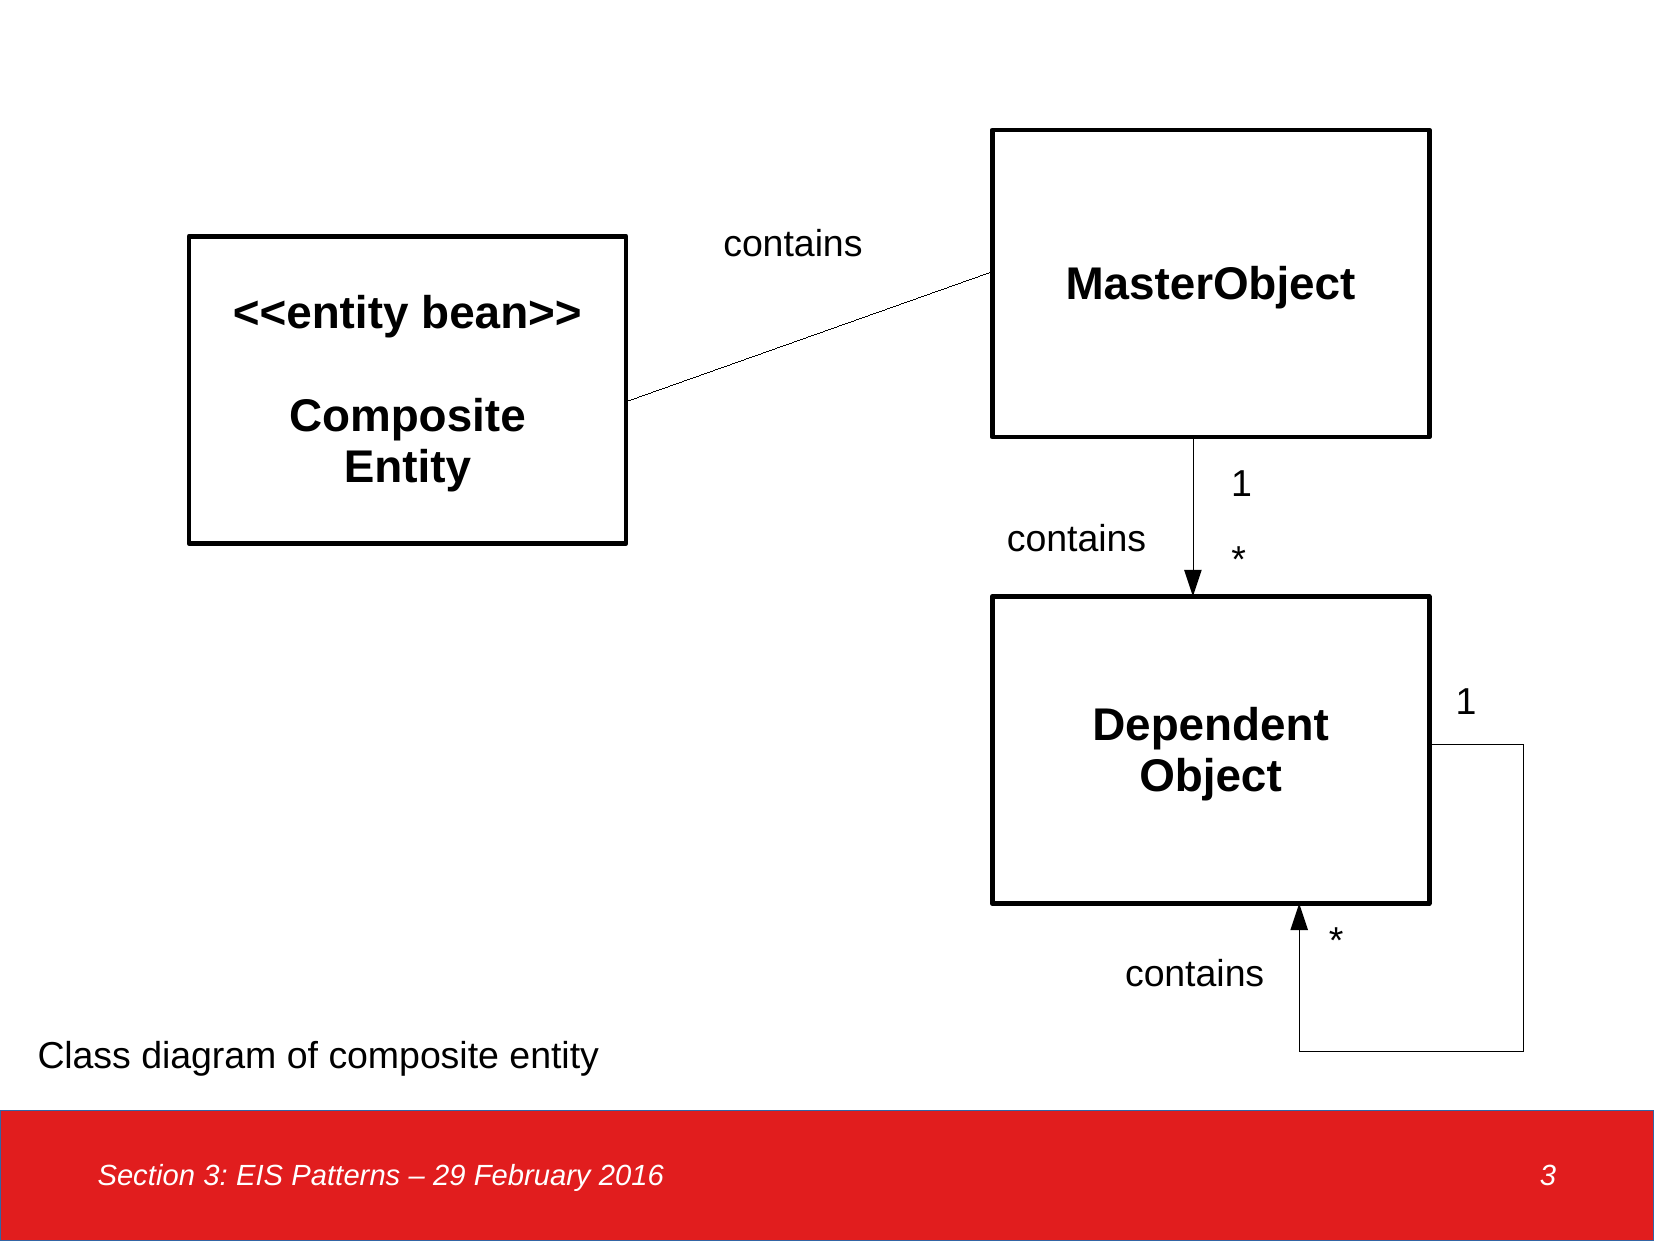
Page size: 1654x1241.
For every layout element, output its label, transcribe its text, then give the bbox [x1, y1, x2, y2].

text_box Dependent Object [992, 596, 1430, 904]
text_box MasterObject [992, 129, 1430, 438]
text_box contains [1110, 944, 1280, 1002]
text_box contains [708, 214, 878, 272]
text_box 1 [1440, 673, 1492, 731]
text_box contains [992, 510, 1162, 567]
text_box <<entity bean>> Composite Entity [188, 236, 626, 544]
text_box Class diagram of composite entity [22, 1027, 615, 1085]
text_box * [1216, 531, 1261, 589]
text_box * [1314, 911, 1359, 969]
text_box 1 [1216, 454, 1267, 512]
